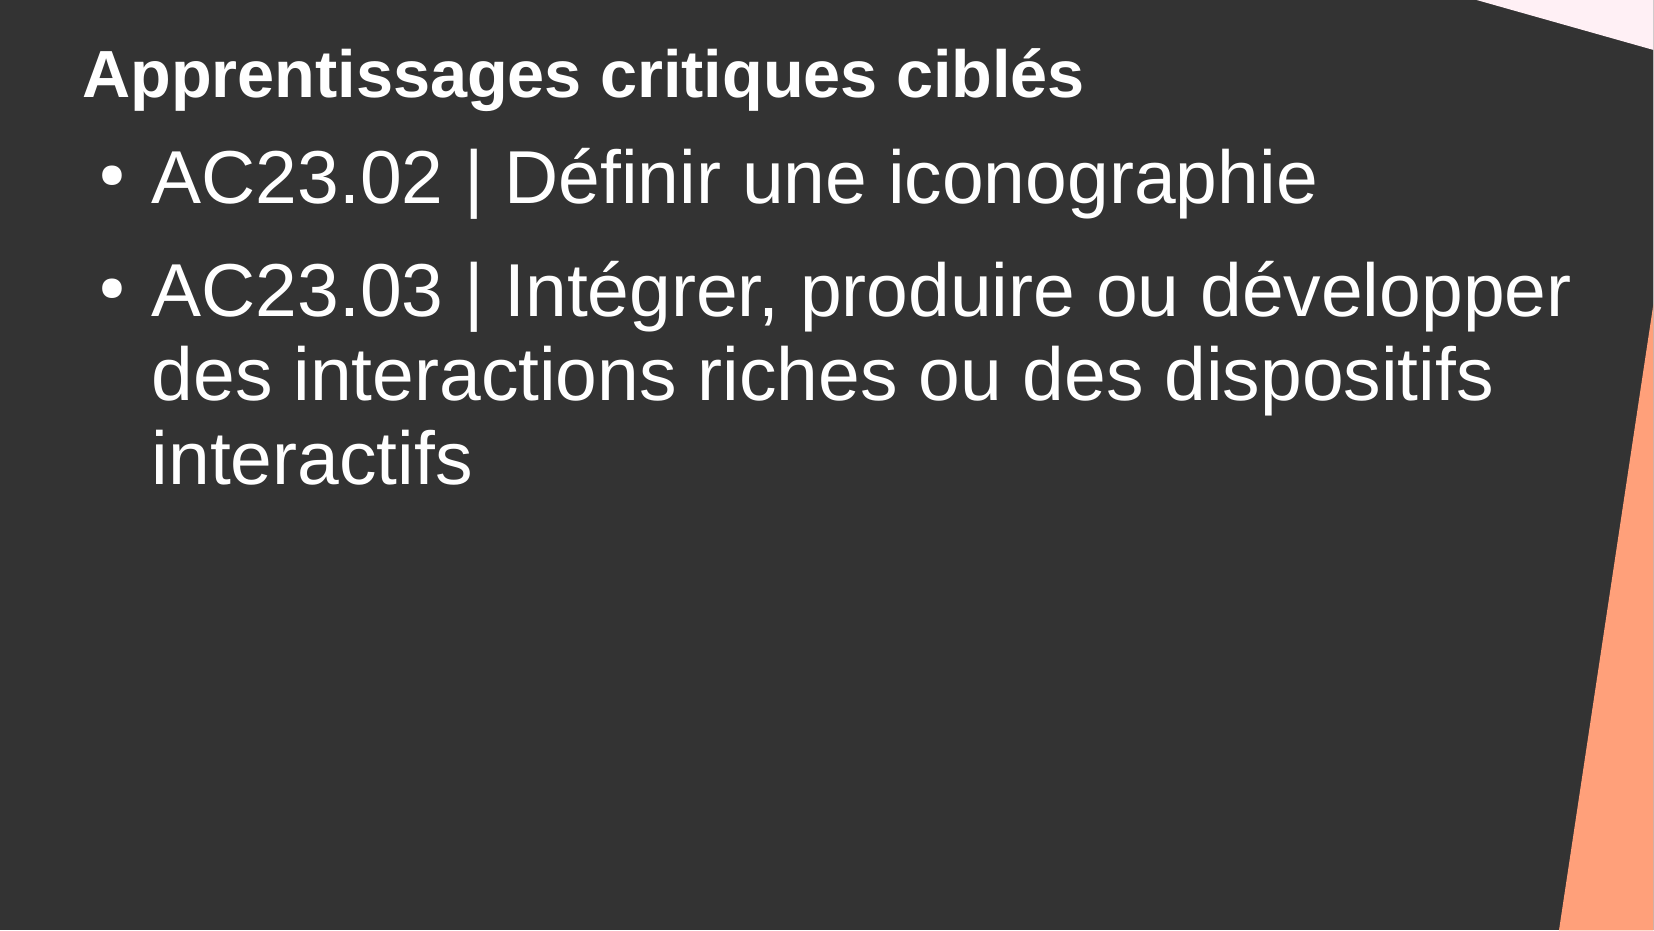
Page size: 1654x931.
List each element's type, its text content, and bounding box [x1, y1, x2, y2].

list AC23.02 | Définir une iconographie AC23.03 | Intégrer, produire ou développer des interactions riches ou des dispositifs interactifs [80, 135, 1620, 721]
text_box [1558, 300, 1654, 931]
text_box [1476, 0, 1654, 51]
title Apprentissages critiques ciblés [82, 37, 1571, 122]
